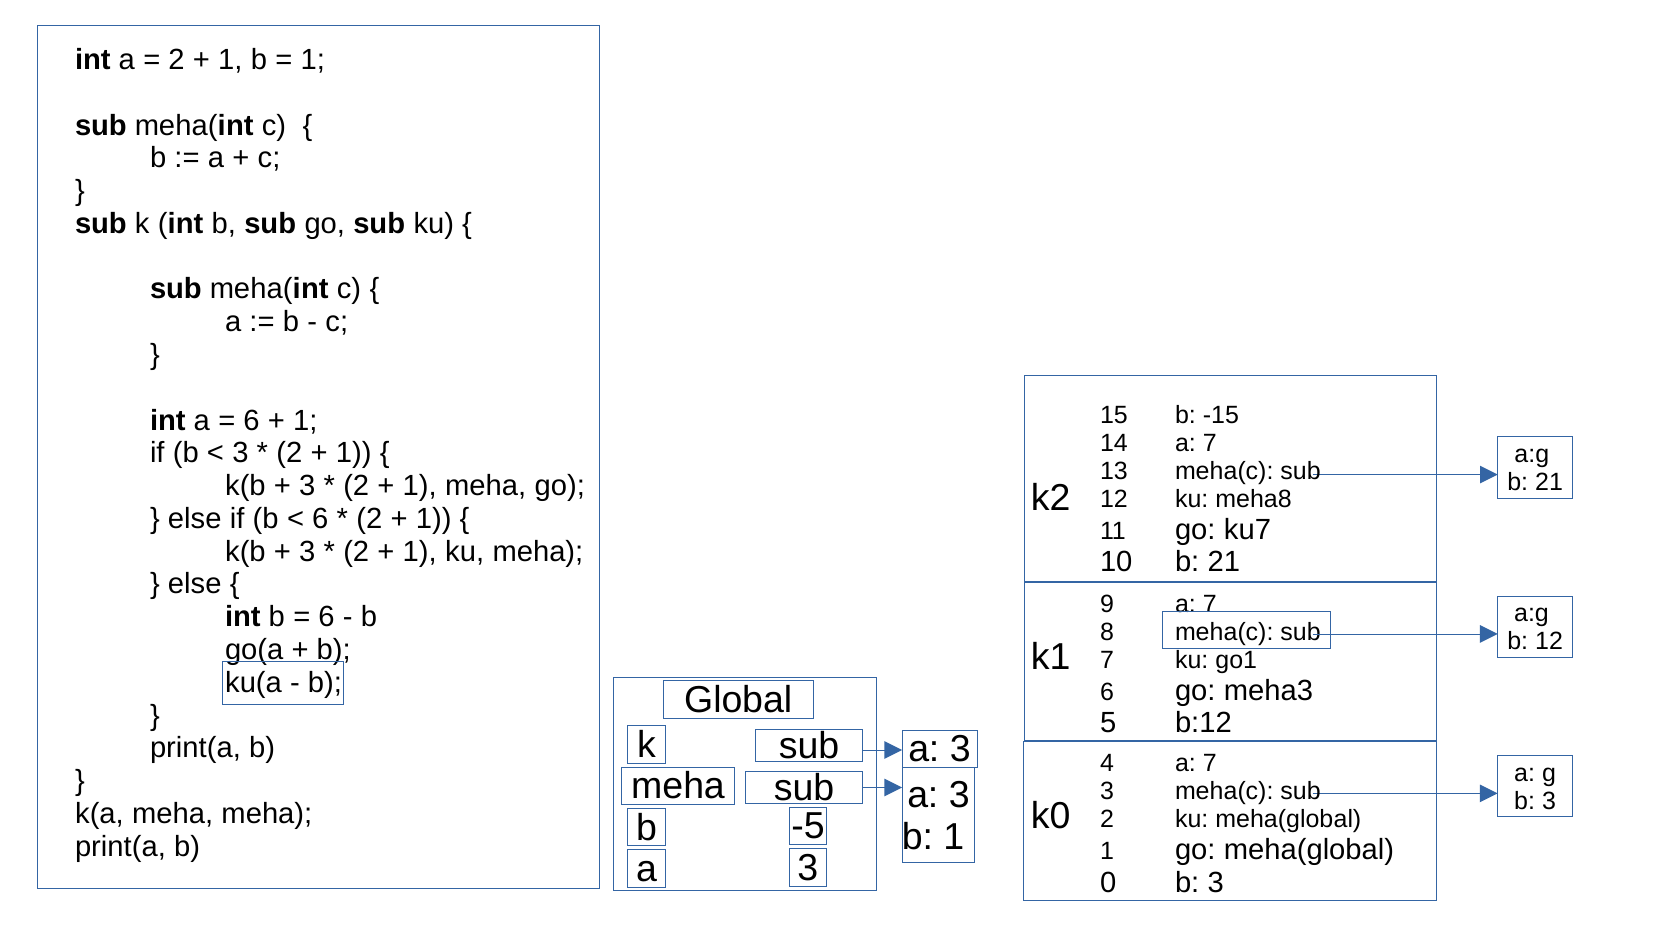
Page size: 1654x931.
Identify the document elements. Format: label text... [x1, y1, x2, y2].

text_box a: g b: 3 [1497, 755, 1573, 817]
text_box -5 [789, 807, 827, 845]
text_box 15 b: -15 14 a: 7 13 meha(c): sub 12 ku: meha8 11 go: ku7 10 b: 21 [1085, 393, 1409, 586]
text_box sub [745, 771, 863, 804]
text_box 3 [789, 848, 827, 887]
text_box a: 3 b: 1 [902, 767, 975, 863]
text_box a:g b: 12 [1497, 596, 1573, 658]
text_box a: 3 [902, 730, 978, 768]
text_box 4 a: 7 3 meha(c): sub 2 ku: meha(global) 1 go: meha(global) 0 b: 3 [1085, 741, 1437, 916]
text_box k [627, 725, 666, 764]
text_box a [627, 849, 666, 888]
text_box sub [755, 729, 863, 762]
text_box k1 [1016, 628, 1086, 685]
text_box k0 [1015, 787, 1085, 845]
text_box 9 a: 7 8 meha(c): sub 7 ku: go1 6 go: meha3 5 b:12 [1085, 586, 1409, 741]
text_box 9 a: 7 8 meha(c): sub 7 ku: go1 6 go: meha3 5 b:12 [1163, 612, 1330, 648]
text_box b [627, 808, 666, 846]
subtitle int a = 2 + 1, b = 1; sub meha(int c) { b := a + c; } sub k (int b, sub go, sub ku) { sub meha(int c) { a := b - c; } int a = 6 + 1; if (b < 3 * (2 + 1)) { k(b + 3 * (2 + 1), meha, go); } else if (b < 6 * (2 + 1)) { k(b + 3 * (2 + 1), ku, meha); } else { int b = 6 - b go(a + b); ku(a - b); } print(a, b) } k(a, meha, meha); print(a, b) [75, 43, 638, 863]
text_box k2 [1016, 468, 1085, 526]
text_box a:g b: 21 [1497, 436, 1573, 499]
text_box meha [621, 767, 735, 805]
text_box Global [663, 680, 814, 719]
